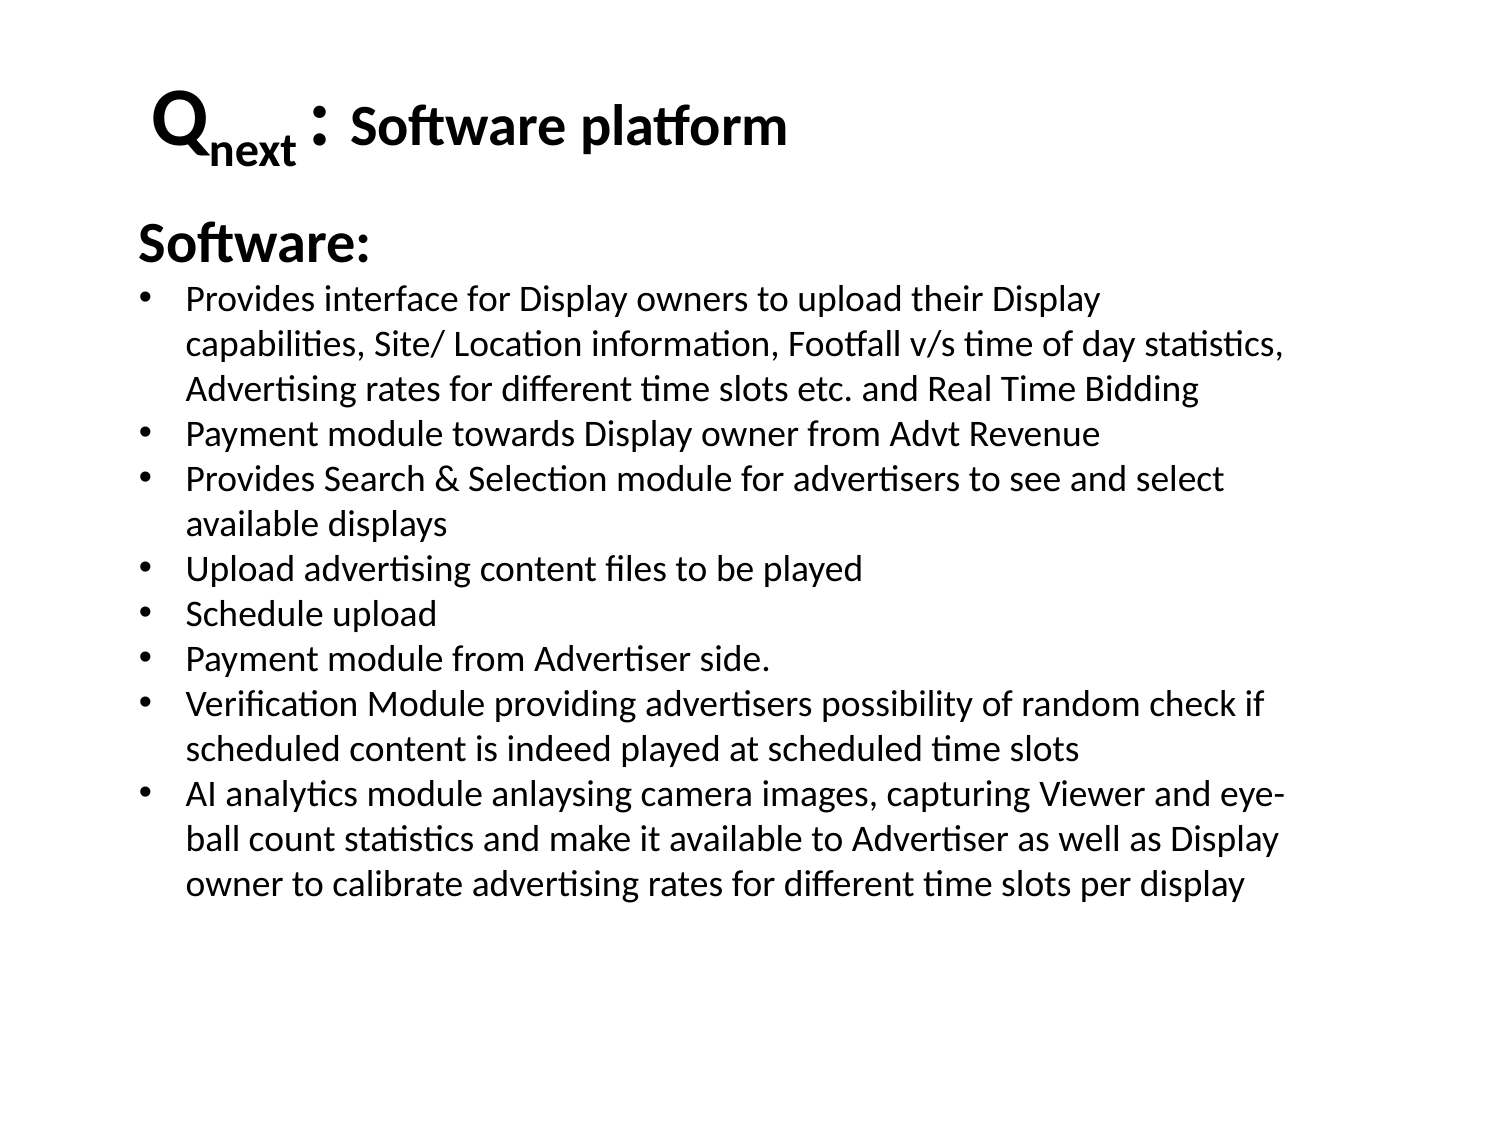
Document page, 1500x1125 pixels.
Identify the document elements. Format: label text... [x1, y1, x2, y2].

text_box Software: Provides interface for Display owners to upload their Display capabilities, Site/ Location information, Footfall v/s time of day statistics, Advertising rates for different time slots etc. and Real Time Bidding Payment module towards Display owner from Advt Revenue Provides Search & Selection module for advertisers to see and select available displays Upload advertising content files to be played Schedule upload Payment module from Advertiser side. Verification Module providing advertisers possibility of random check if scheduled content is indeed played at scheduled time slots AI analytics module anlaysing camera images, capturing Viewer and eye-ball count statistics and make it available to Advertiser as well as Display owner to calibrate advertising rates for different time slots per display [123, 196, 1306, 912]
text_box Qnext : Software platform [137, 54, 805, 184]
